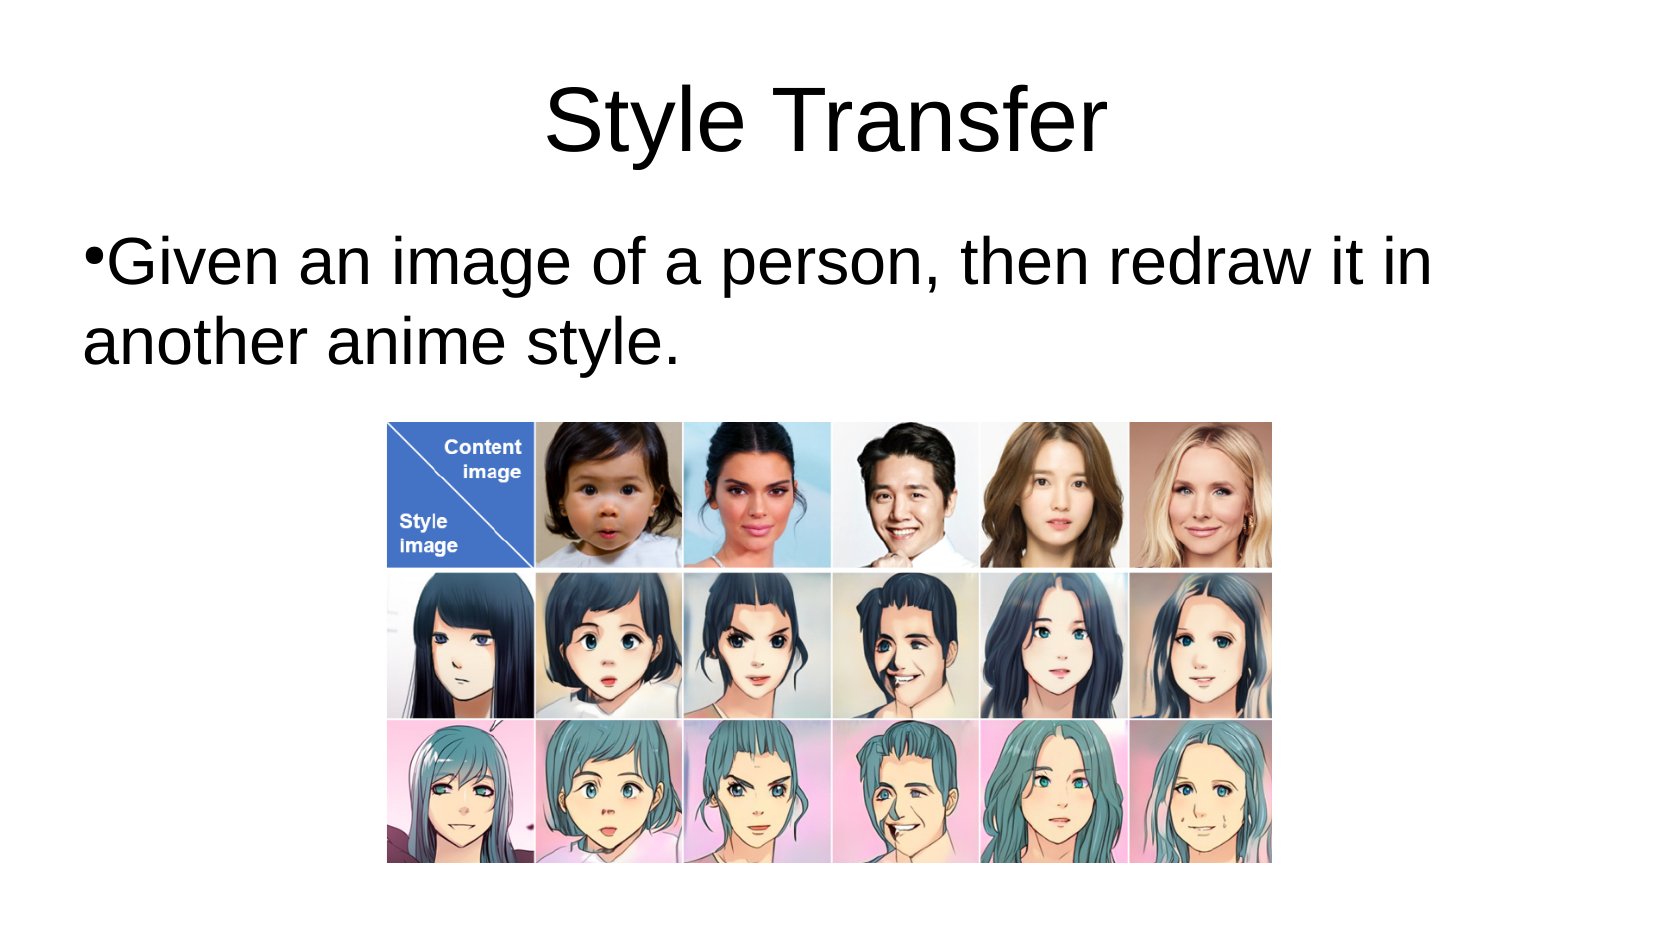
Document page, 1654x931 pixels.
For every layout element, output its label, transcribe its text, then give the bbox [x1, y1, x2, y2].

list Given an image of a person, then redraw it in another anime style. [82, 217, 1571, 758]
title Style Transfer [82, 37, 1571, 193]
picture [375, 412, 1273, 863]
